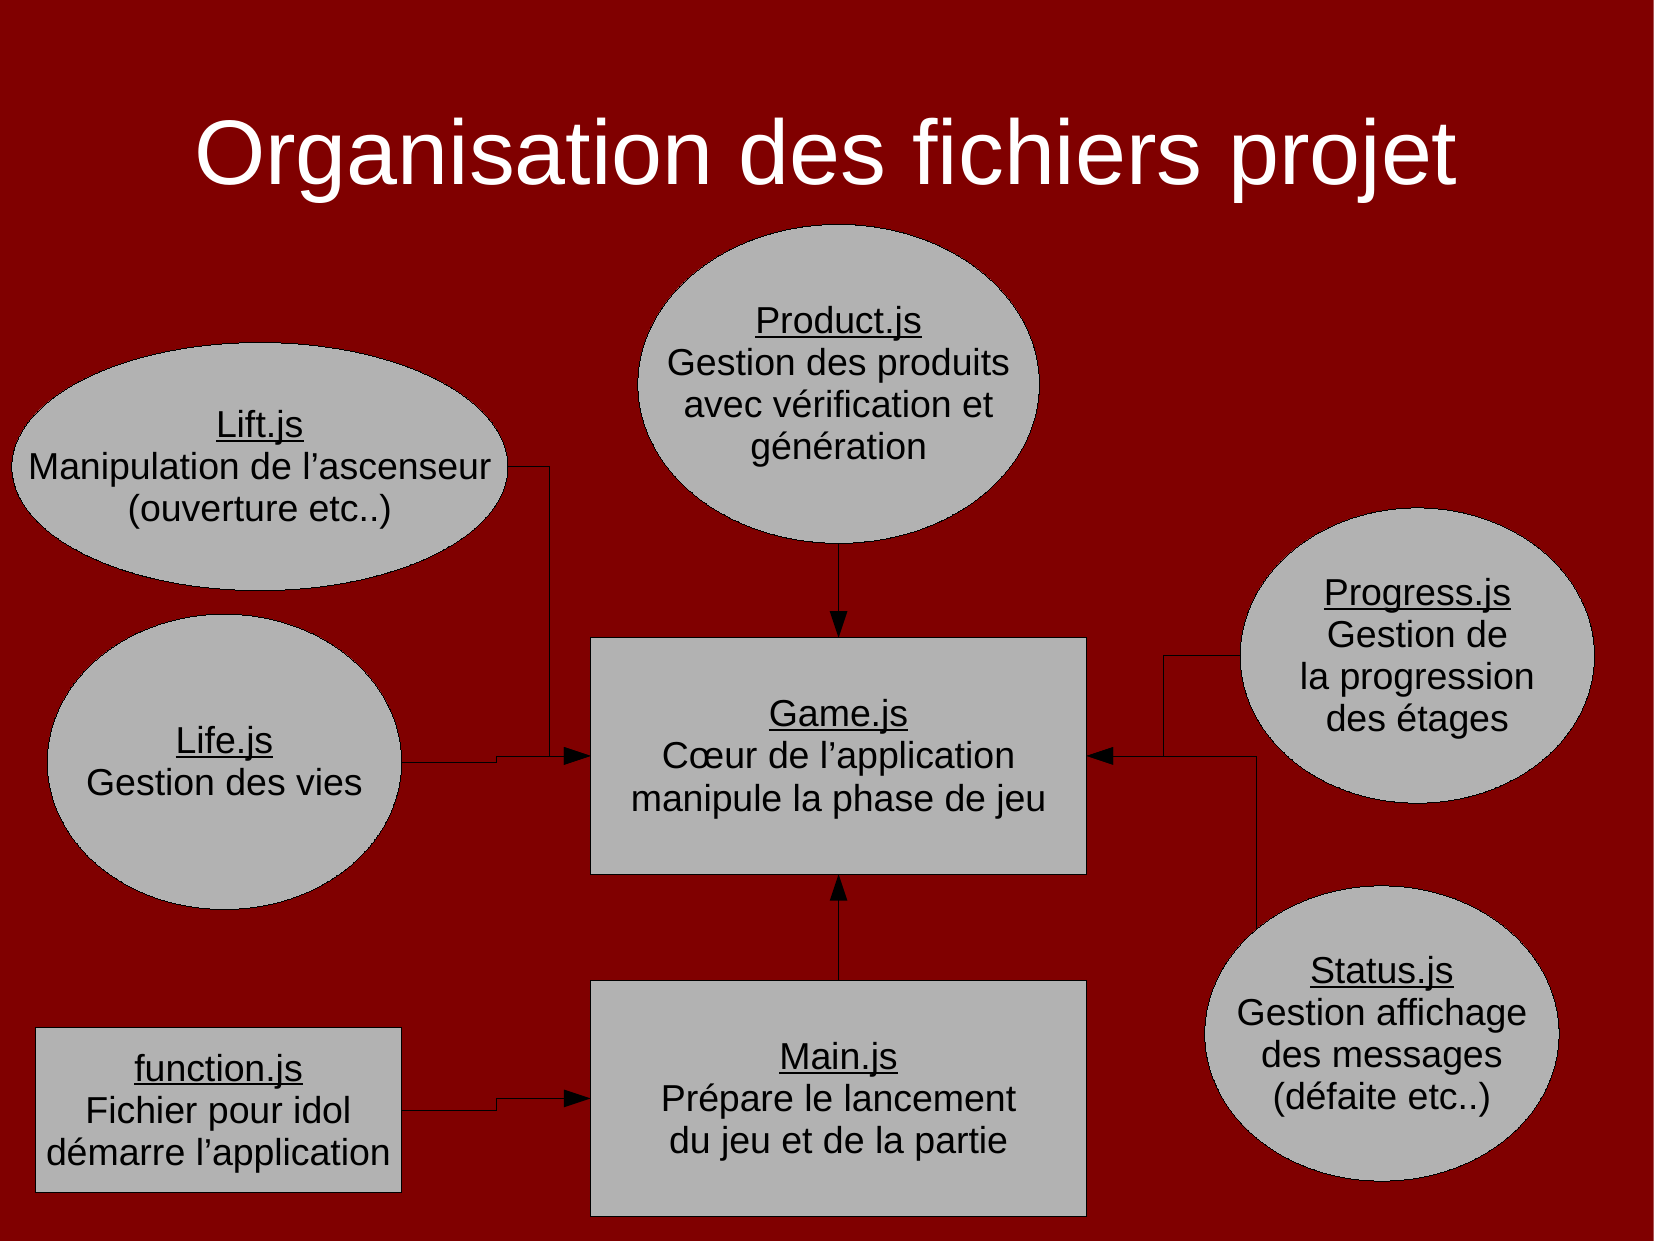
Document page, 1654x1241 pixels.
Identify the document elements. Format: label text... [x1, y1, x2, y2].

picture [0, 0, 1654, 1241]
text_box Progress.js Gestion de la progression des étages [1240, 507, 1595, 804]
text_box Game.js Cœur de l’application manipule la phase de jeu [590, 637, 1087, 875]
text_box Product.js Gestion des produits avec vérification et génération [637, 224, 1040, 544]
text_box Life.js Gestion des vies [47, 614, 402, 910]
text_box Lift.js Manipulation de l’ascenseur (ouverture etc..) [11, 342, 508, 591]
text_box Main.js Prépare le lancement du jeu et de la partie [590, 980, 1087, 1217]
text_box Status.js Gestion affichage des messages (défaite etc..) [1204, 885, 1560, 1182]
text_box function.js Fichier pour idol démarre l’application [35, 1027, 402, 1193]
title Organisation des fichiers projet [82, 49, 1571, 257]
